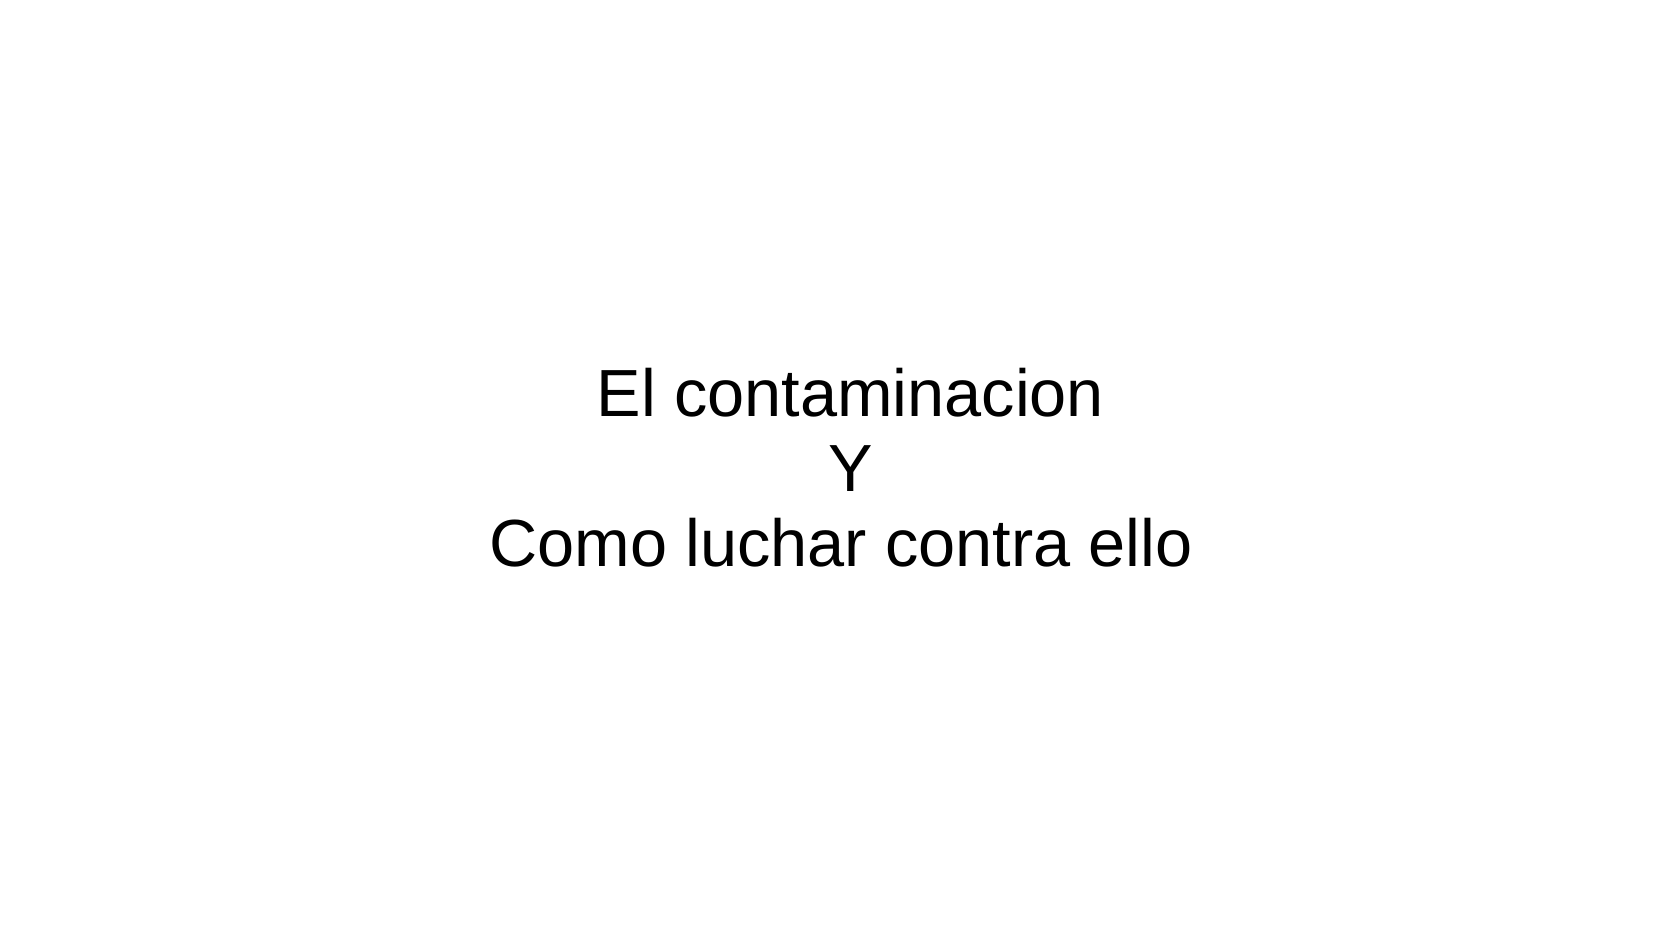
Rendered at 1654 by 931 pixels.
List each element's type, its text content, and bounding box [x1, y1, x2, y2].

subtitle El contaminacion Y Como luchar contra ello [106, 198, 1595, 739]
